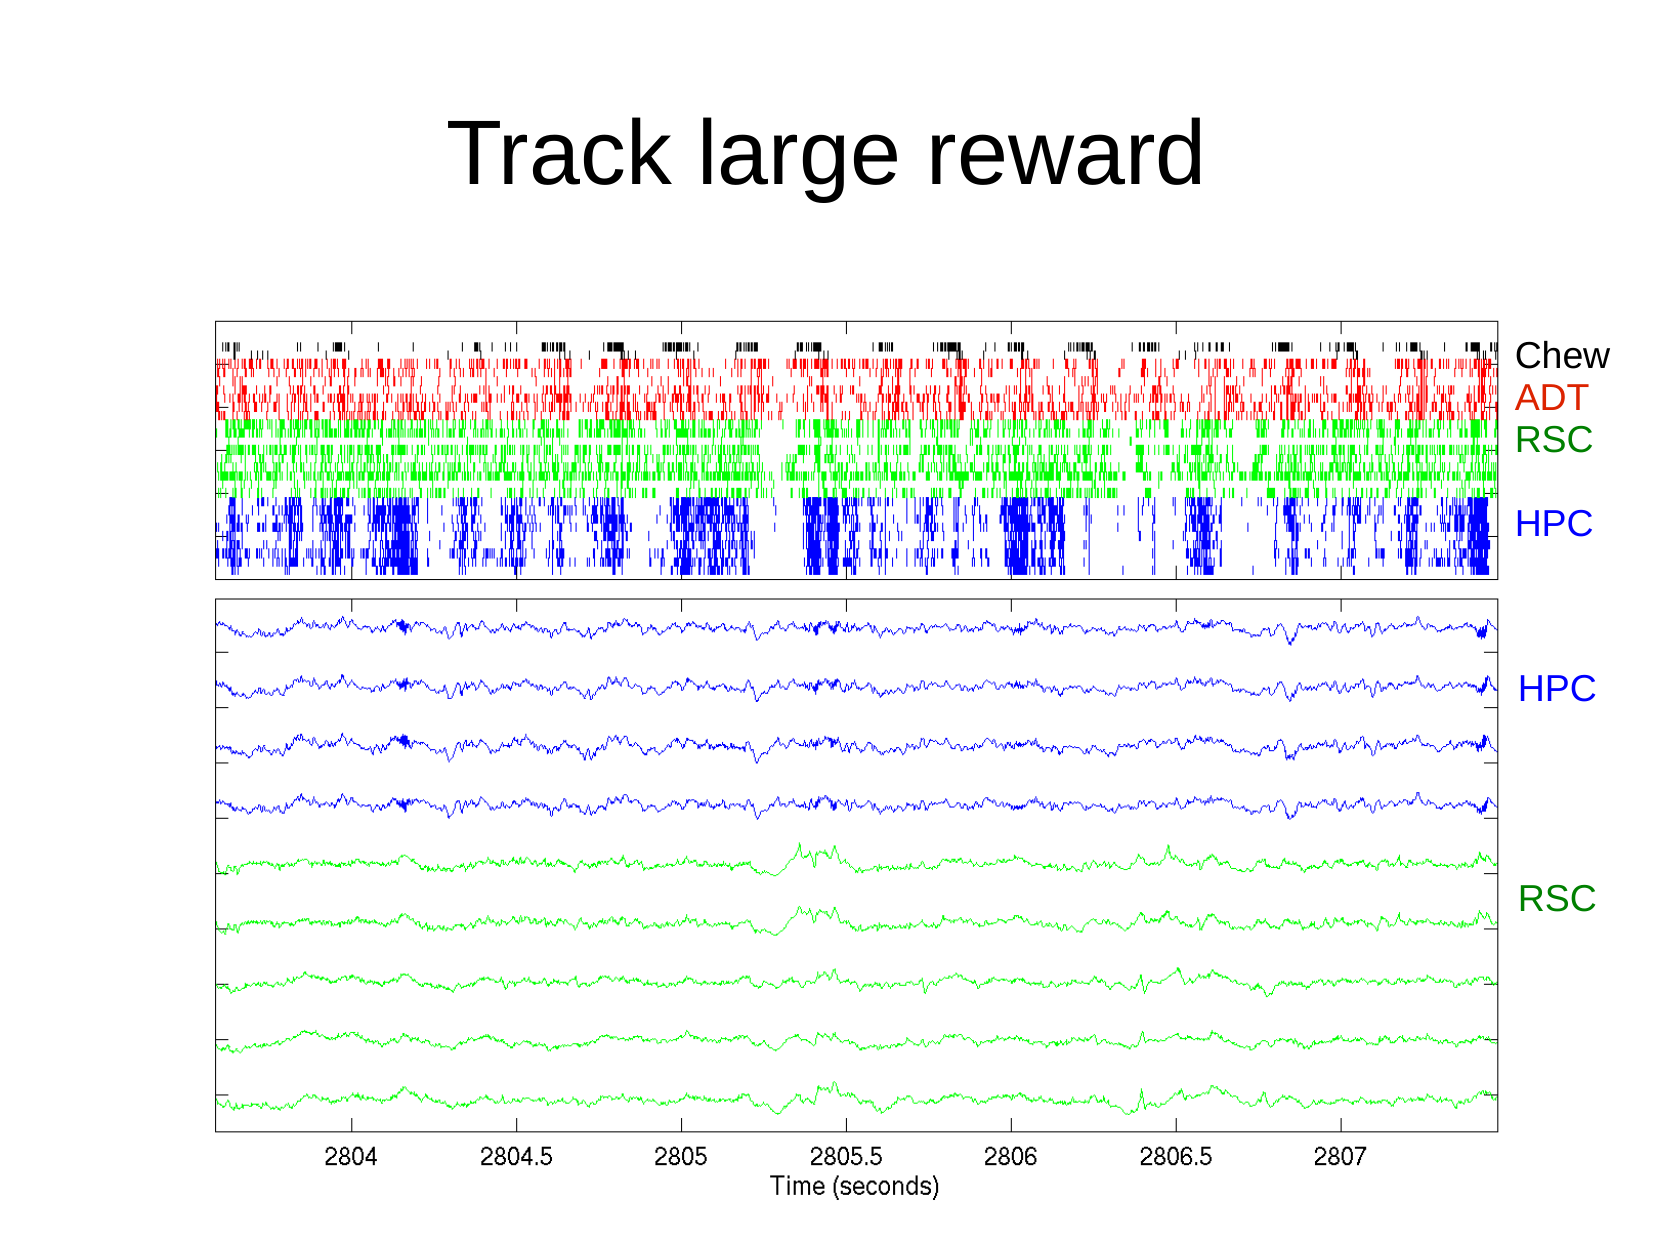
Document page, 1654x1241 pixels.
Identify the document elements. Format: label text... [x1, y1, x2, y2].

text_box HPC RSC [1503, 660, 1612, 1137]
picture [0, 246, 1654, 1241]
title Track large reward [82, 49, 1571, 257]
text_box Chew ADT RSC HPC [1500, 327, 1626, 552]
